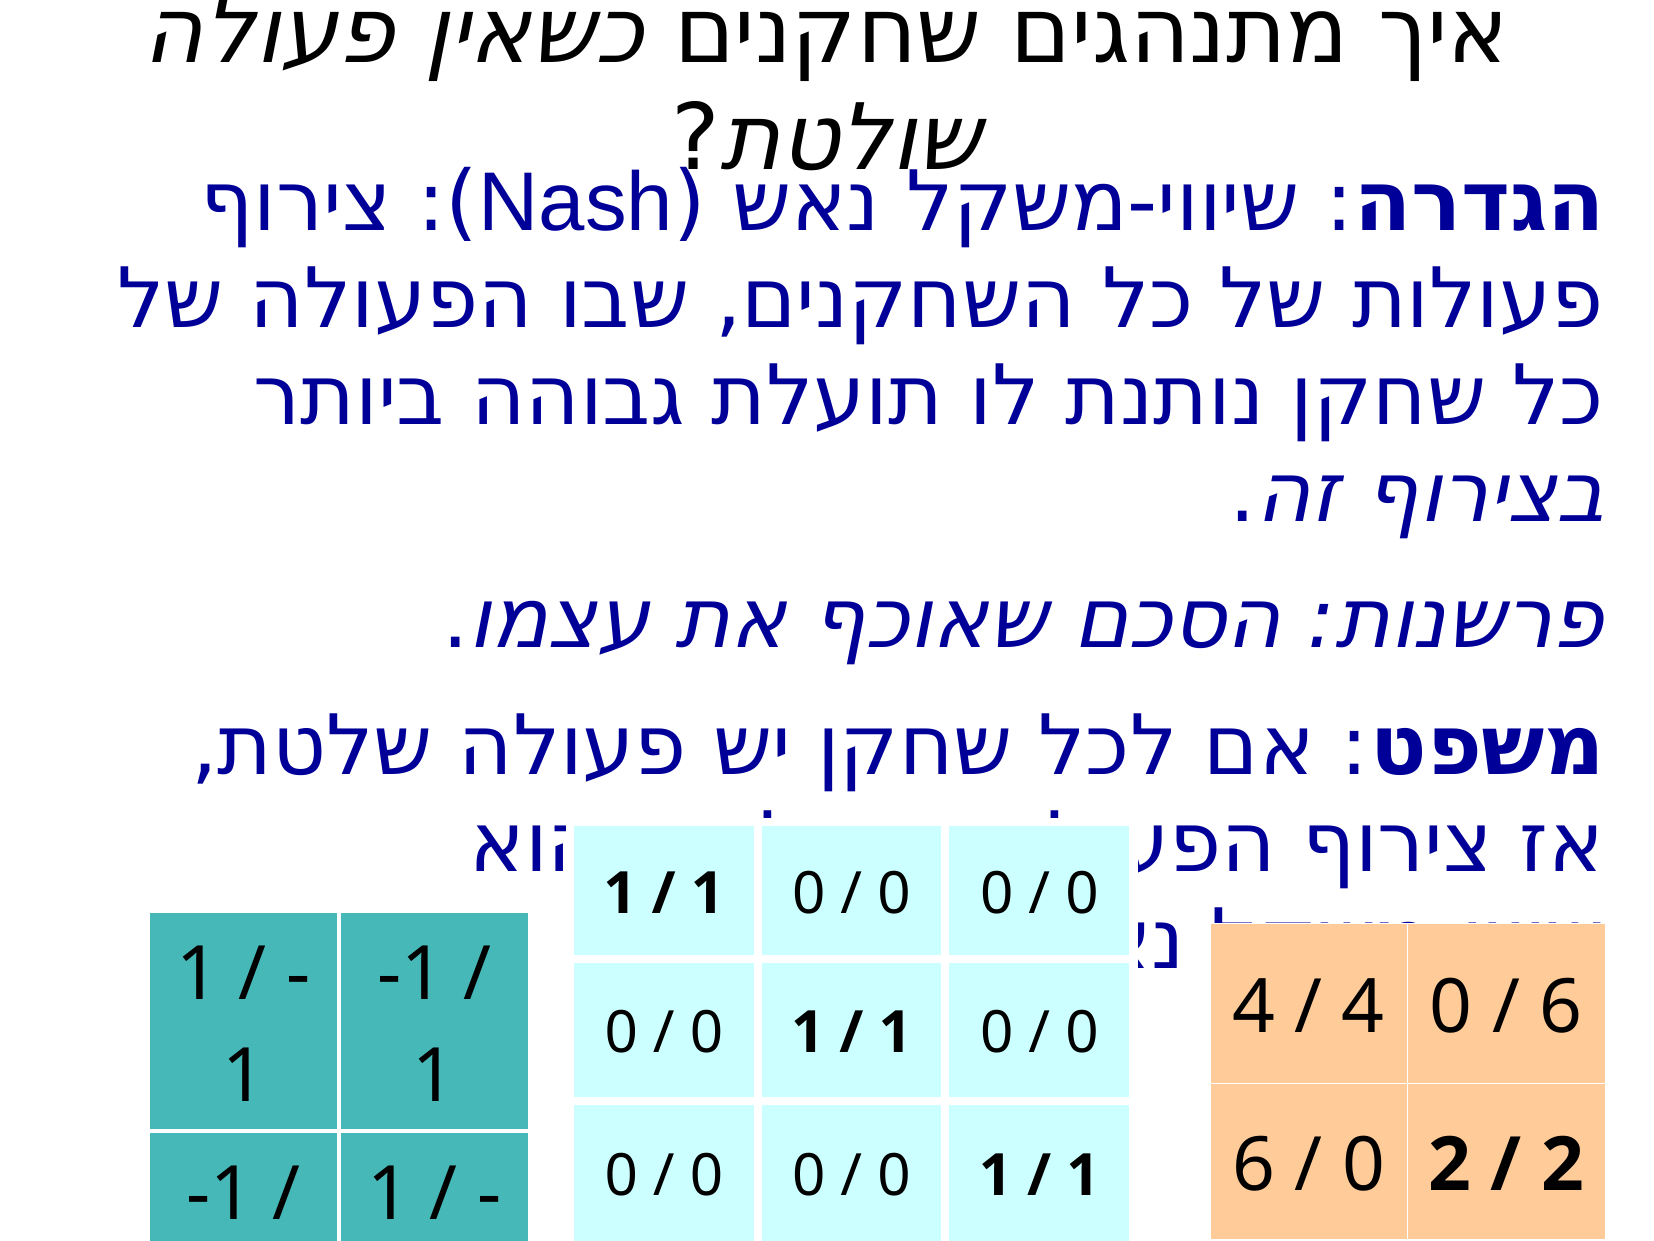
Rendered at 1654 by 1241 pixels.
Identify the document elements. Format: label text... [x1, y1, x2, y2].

table_header 0 / 6 [1408, 924, 1605, 1083]
table_header 1 / 1 [574, 826, 754, 955]
table_cell -1 / 1 [150, 1133, 337, 1241]
table_cell 0 / 0 [574, 1105, 754, 1241]
table_cell 1 / 1 [762, 963, 941, 1097]
table_cell 0 / 0 [762, 1105, 941, 1241]
list הגדרה: שיווי-משקל נאש (Nash): צירוף פעולות של כל השחקנים, שבו הפעולה של כל שחקן נותנת לו תועלת גבוהה ביותר בצירוף זה. פרשנות: הסכם שאוכף את עצמו. משפט: אם לכל שחקן יש פעולה שלטת, אז צירוף הפעולות השולטות הוא שיווי-משקל נאש. [116, 152, 1606, 766]
table_cell 0 / 0 [949, 963, 1129, 1097]
table_cell 1 / -1 [341, 1133, 528, 1241]
table_cell 6 / 0 [1211, 1084, 1407, 1239]
table_header 0 / 0 [949, 826, 1129, 955]
table_cell 1 / 1 [949, 1105, 1129, 1241]
title איך מתנהגים שחקנים כשאין פעולה שולטת? [0, 0, 1654, 186]
table_header 4 / 4 [1211, 924, 1407, 1083]
table_cell 2 / 2 [1408, 1084, 1605, 1239]
table_header 0 / 0 [762, 826, 941, 955]
table_cell 0 / 0 [574, 963, 754, 1097]
table_header -1 / 1 [341, 913, 528, 1129]
table_header 1 / -1 [150, 913, 337, 1129]
